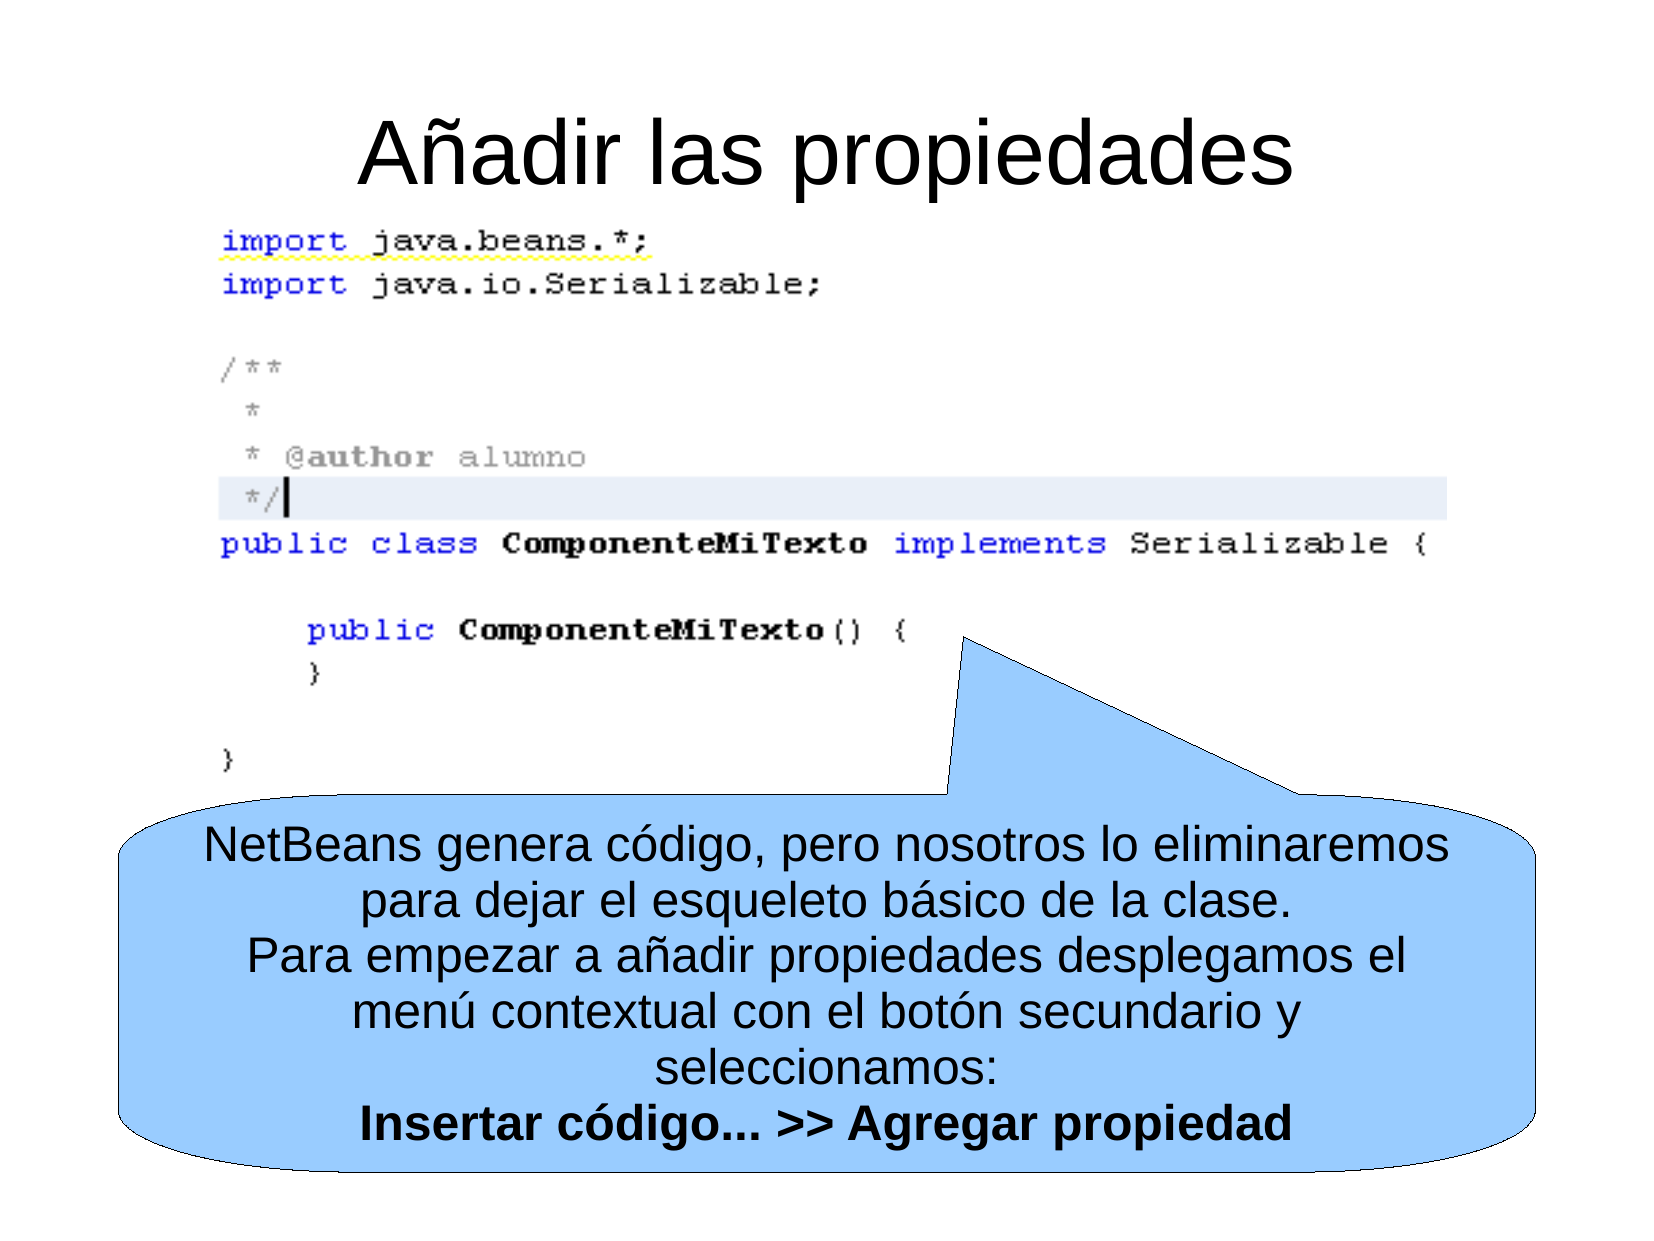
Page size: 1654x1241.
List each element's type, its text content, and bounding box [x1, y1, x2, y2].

picture [206, 250, 1447, 798]
title Añadir las propiedades [82, 56, 1571, 250]
text_box NetBeans genera código, pero nosotros lo eliminaremos para dejar el esqueleto básico de la clase. Para empezar a añadir propiedades desplegamos el menú contextual con el botón secundario y seleccionamos: Insertar código... >> Agregar propiedad [118, 636, 1536, 1173]
